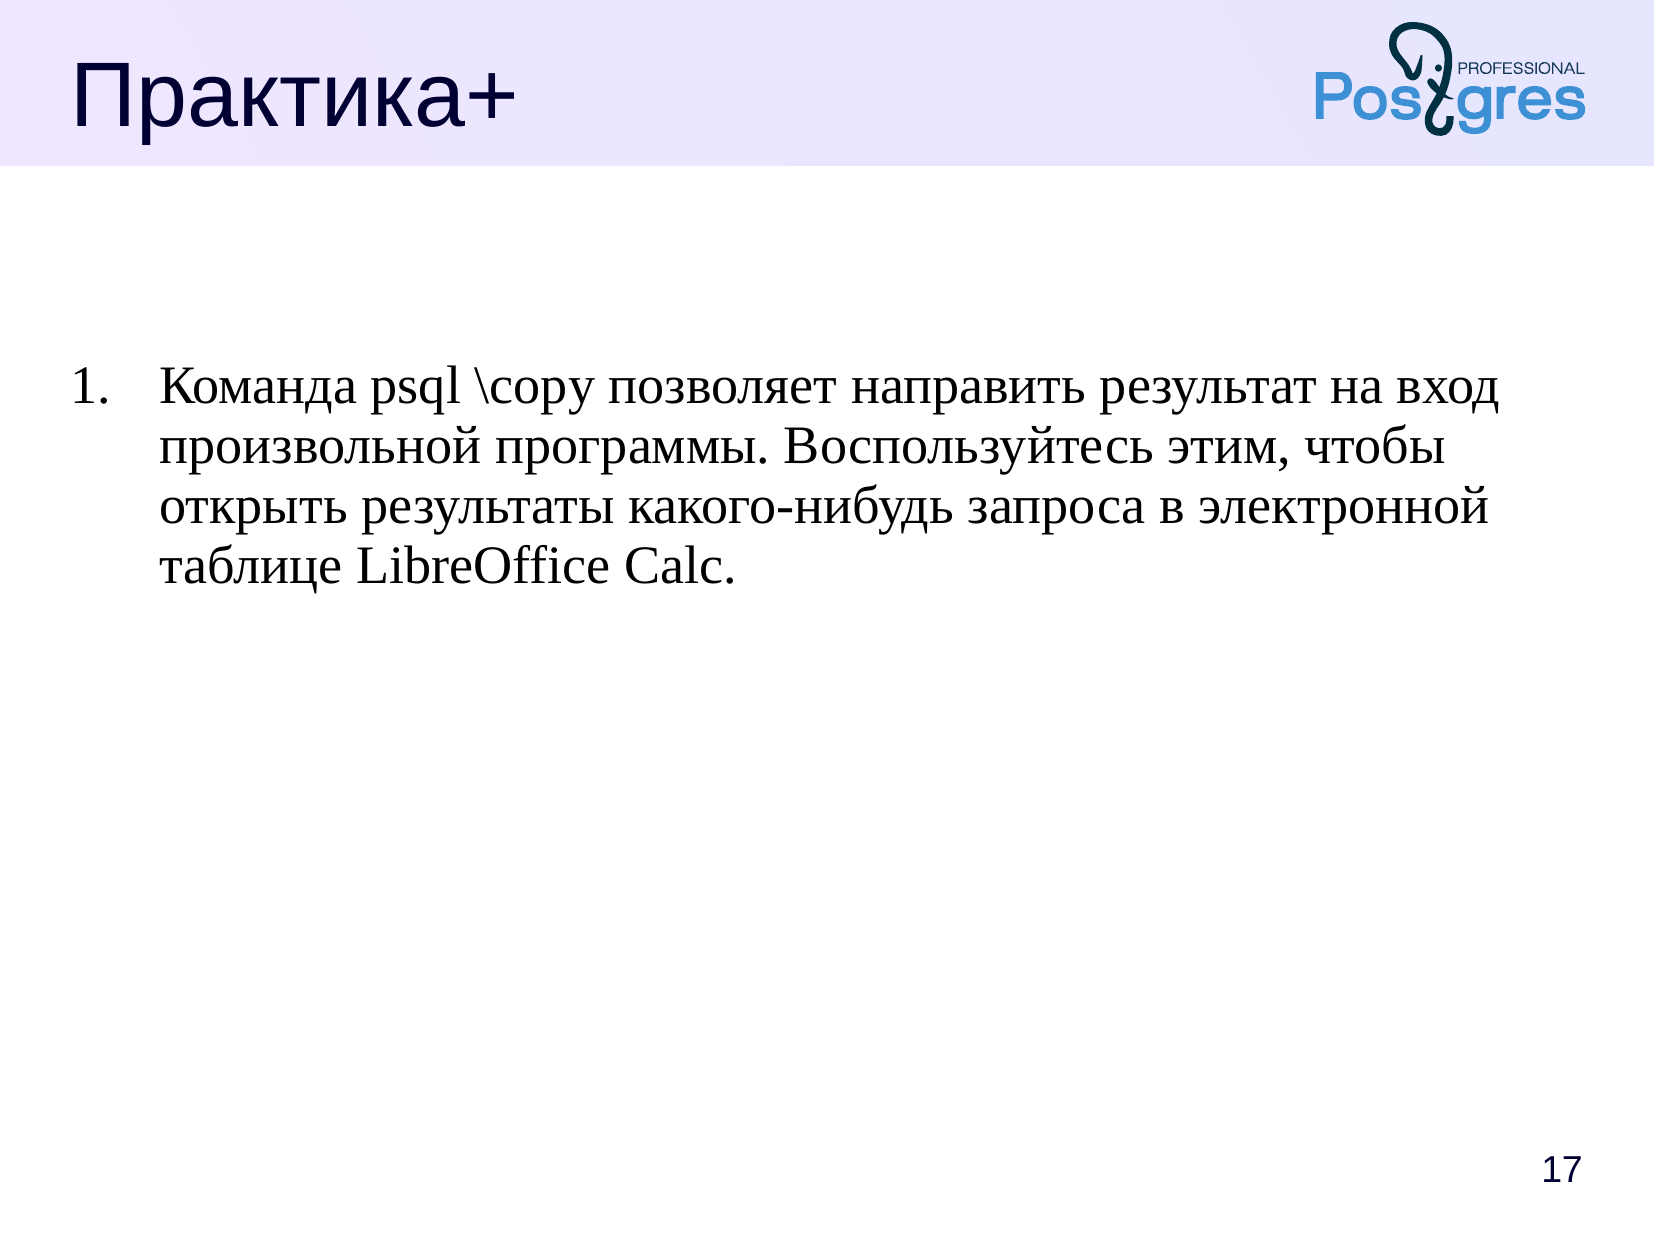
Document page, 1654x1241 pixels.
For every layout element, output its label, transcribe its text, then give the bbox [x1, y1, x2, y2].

list Команда psql \copy позволяет направить результат на вход произвольной программы. Воспользуйтесь этим, чтобы открыть результаты какого-нибудь запроса в электронной таблице LibreOffice Calc. [70, 283, 1583, 1134]
title Практика+ [70, 43, 1241, 147]
